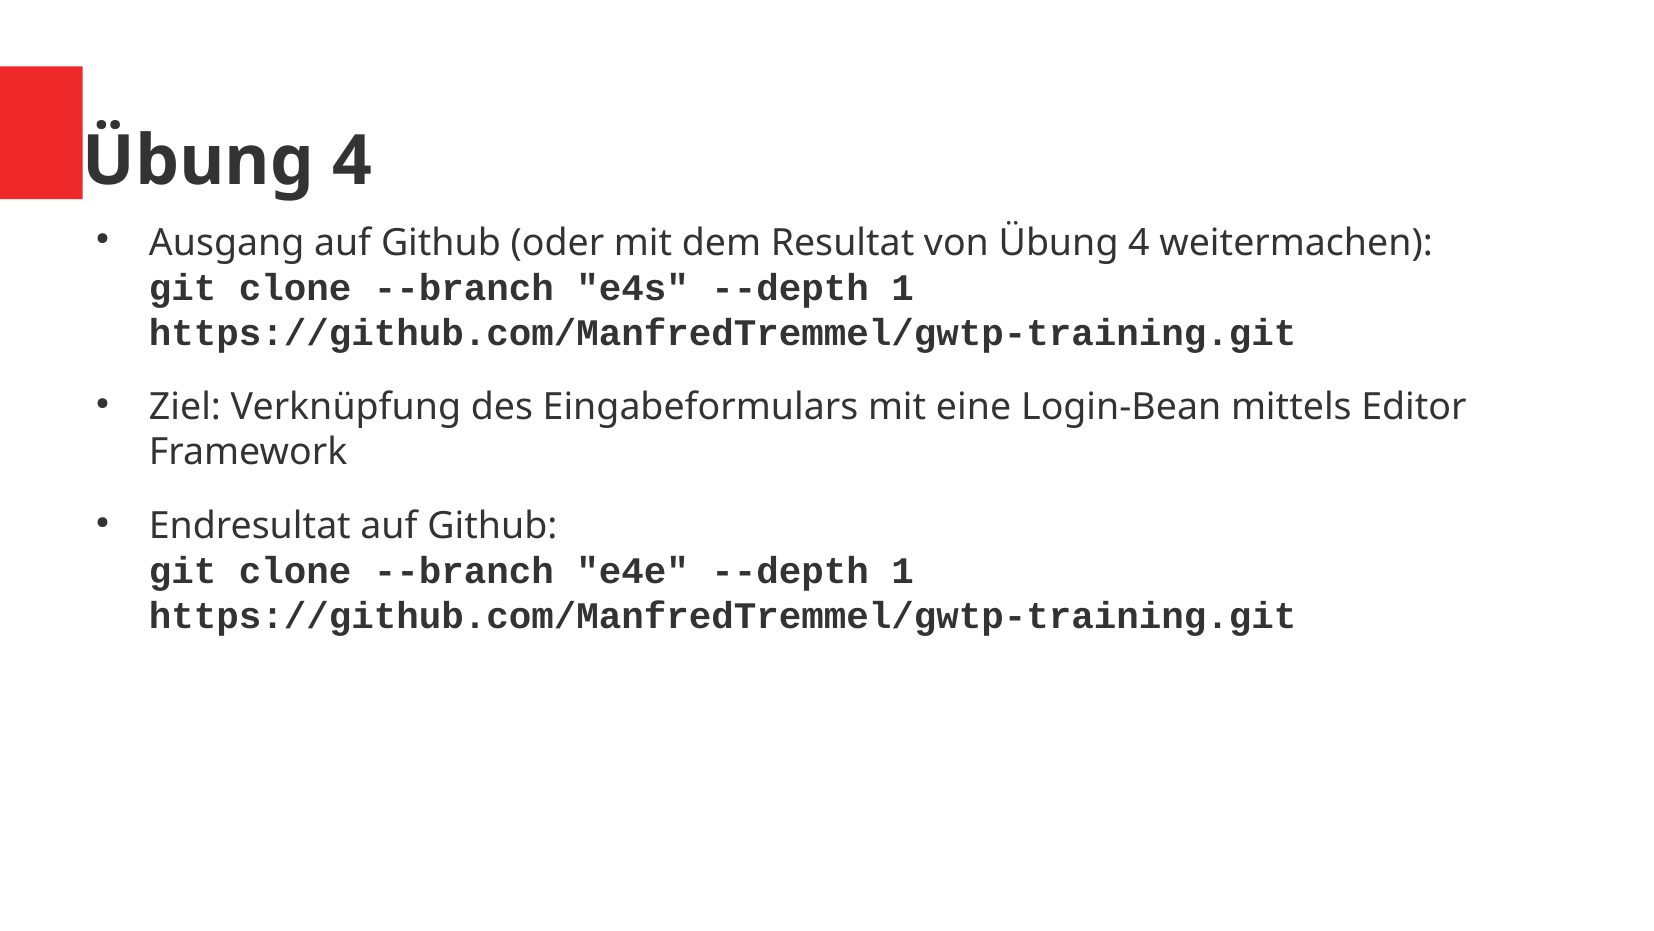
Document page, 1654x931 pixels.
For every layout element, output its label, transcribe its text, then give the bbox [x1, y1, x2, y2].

list Ausgang auf Github (oder mit dem Resultat von Übung 4 weitermachen): git clone --branch "e4s" --depth 1 https://github.com/ManfredTremmel/gwtp-training.git Ziel: Verknüpfung des Eingabeformulars mit eine Login-Bean mittels Editor Framework Endresultat auf Github: git clone --branch "e4e" --depth 1 https://github.com/ManfredTremmel/gwtp-training.git [78, 217, 1567, 875]
title Übung 4 [82, 33, 1571, 196]
